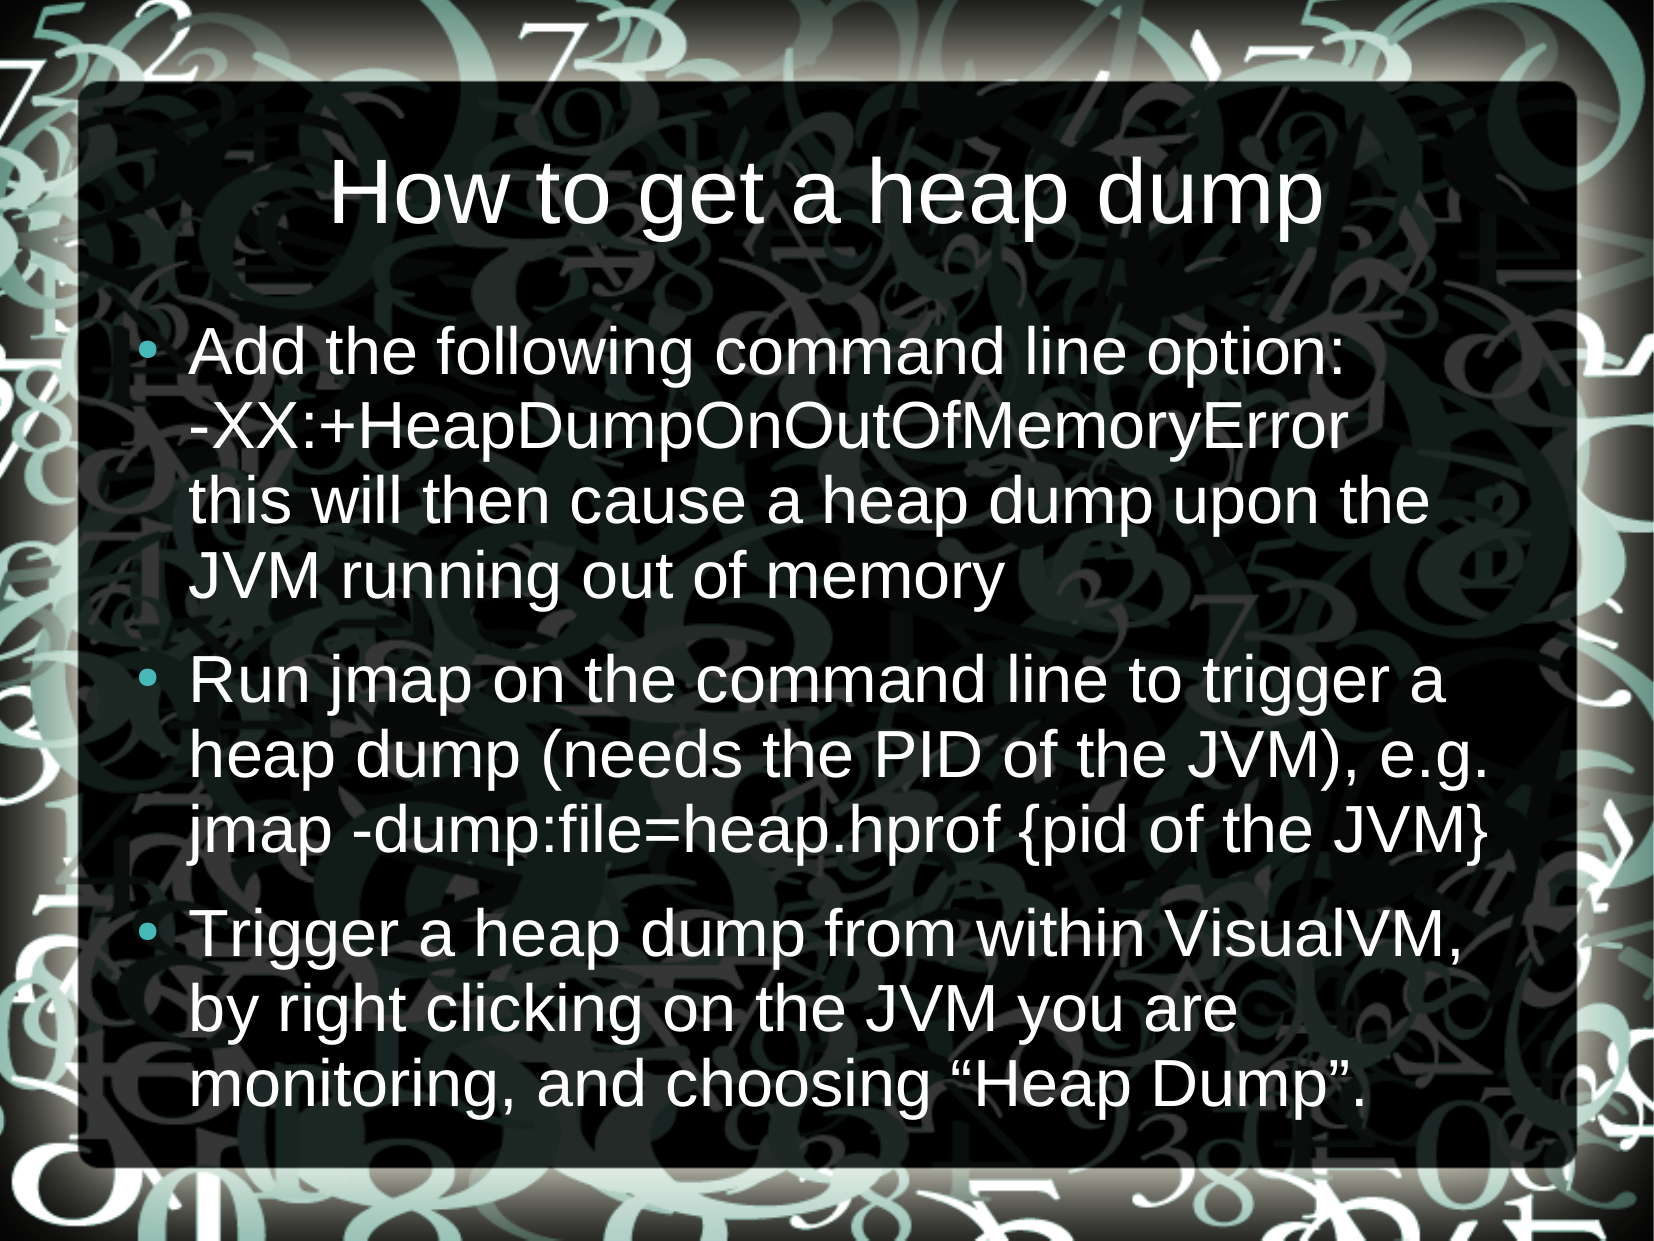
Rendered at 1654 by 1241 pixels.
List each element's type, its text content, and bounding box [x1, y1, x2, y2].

title How to get a heap dump [82, 88, 1571, 296]
picture [0, 0, 1654, 1241]
list Add the following command line option: -XX:+HeapDumpOnOutOfMemoryError this will then cause a heap dump upon the JVM running out of memory Run jmap on the command line to trigger a heap dump (needs the PID of the JVM), e.g. jmap -dump:file=heap.hprof {pid of the JVM} Trigger a heap dump from within VisualVM, by right clicking on the JVM you are monitoring, and choosing “Heap Dump”. [118, 313, 1542, 1119]
